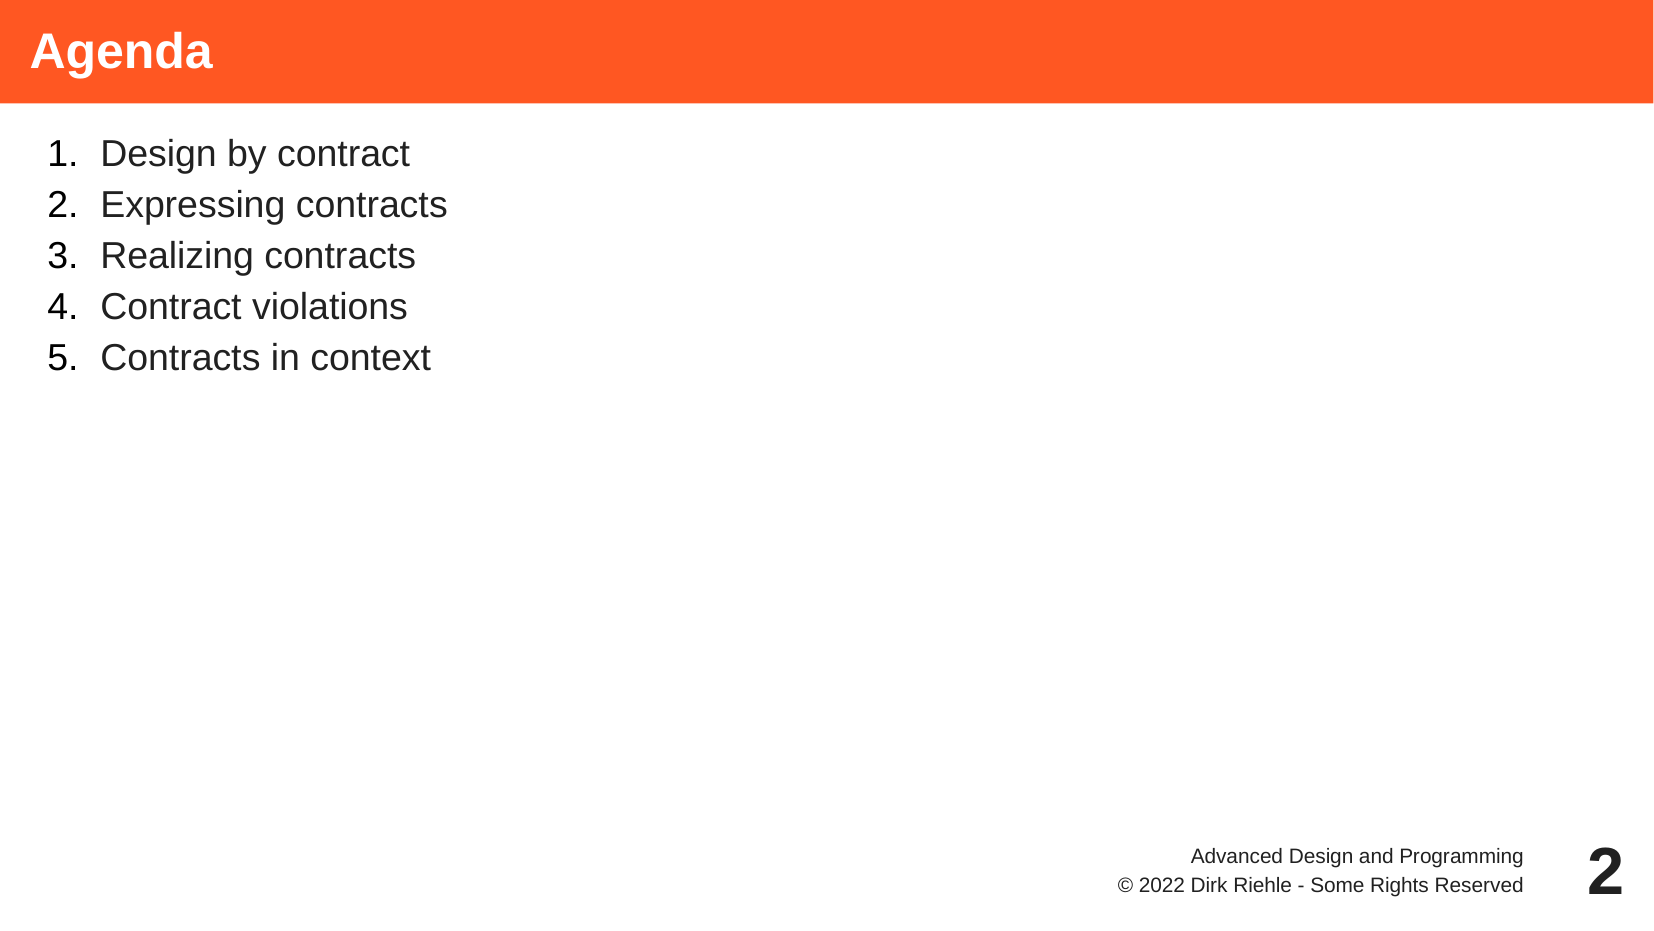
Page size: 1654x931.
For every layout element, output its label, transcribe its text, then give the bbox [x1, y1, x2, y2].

list Design by contract Expressing contracts Realizing contracts Contract violations Contracts in context [29, 132, 1625, 813]
title Agenda [0, 0, 1654, 104]
